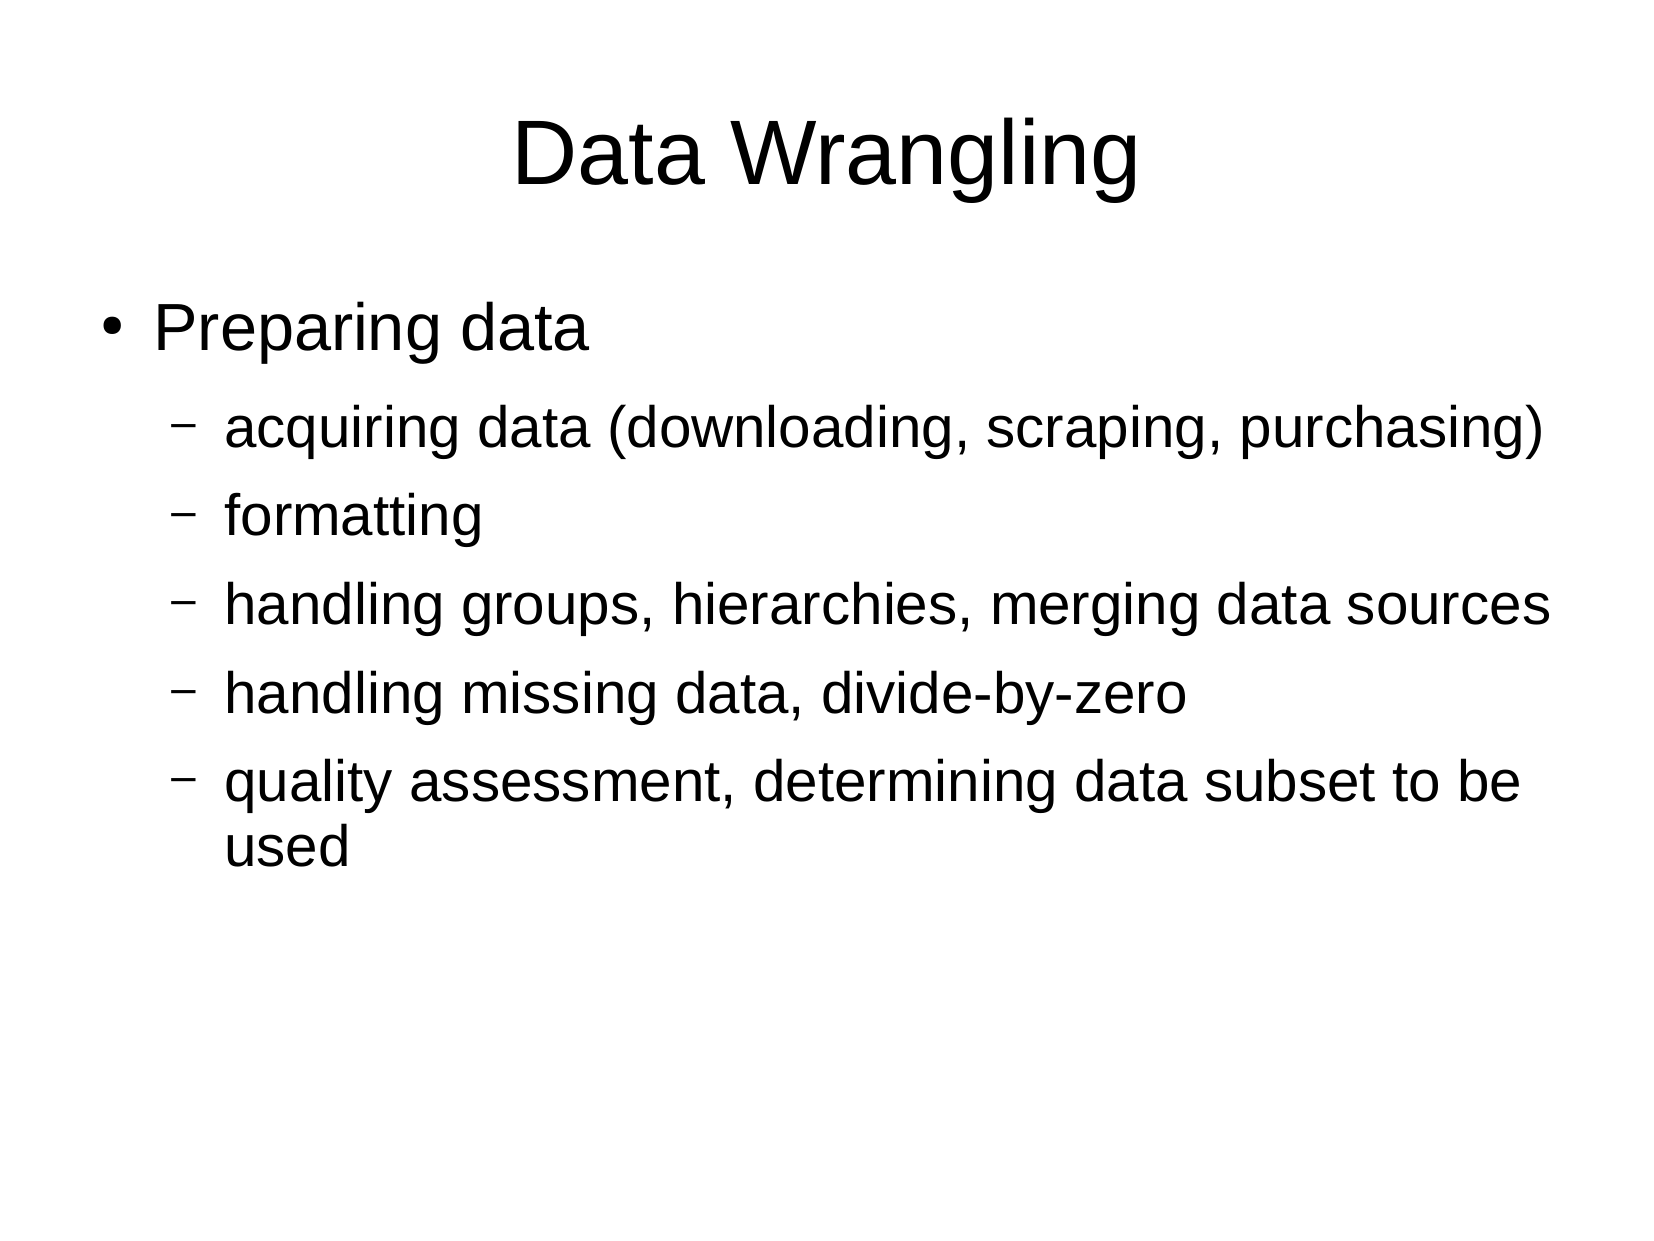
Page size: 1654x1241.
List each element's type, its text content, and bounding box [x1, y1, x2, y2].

title Data Wrangling [82, 49, 1571, 257]
list Preparing data acquiring data (downloading, scraping, purchasing) formatting handling groups, hierarchies, merging data sources handling missing data, divide-by-zero quality assessment, determining data subset to be used [82, 290, 1571, 1109]
